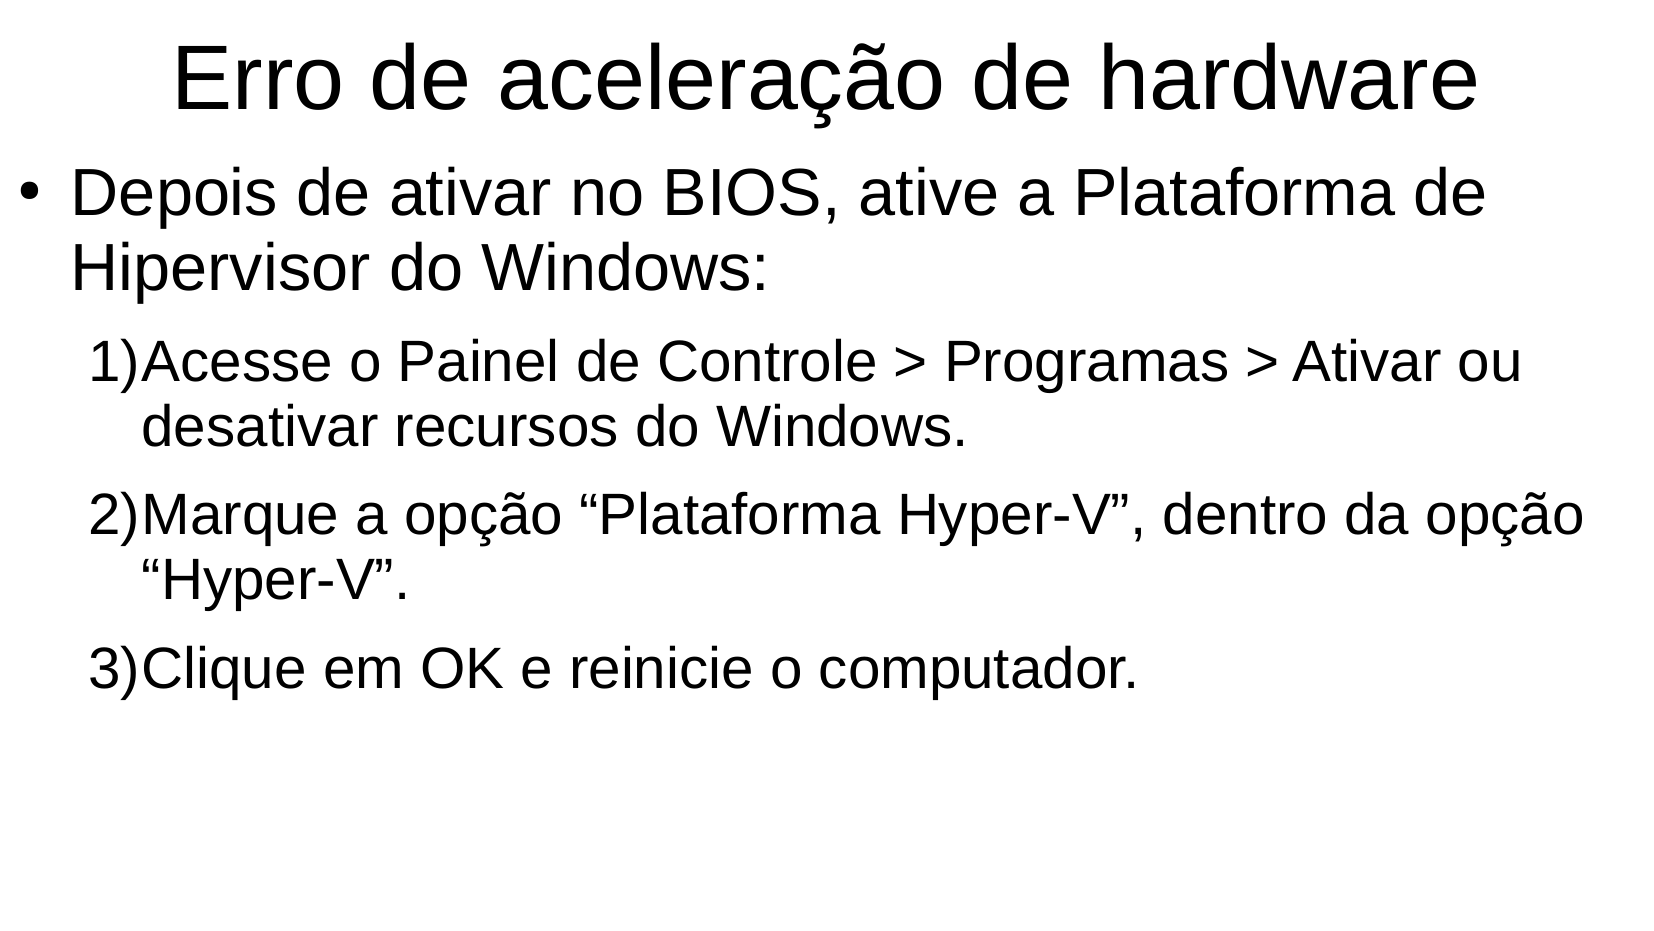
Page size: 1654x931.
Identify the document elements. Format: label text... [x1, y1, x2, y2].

list Depois de ativar no BIOS, ative a Plataforma de Hipervisor do Windows: Acesse o Painel de Controle > Programas > Ativar ou desativar recursos do Windows. Marque a opção “Plataforma Hyper-V”, dentro da opção “Hyper-V”. Clique em OK e reinicie o computador. [0, 155, 1654, 867]
title Erro de aceleração de hardware [0, 0, 1654, 155]
